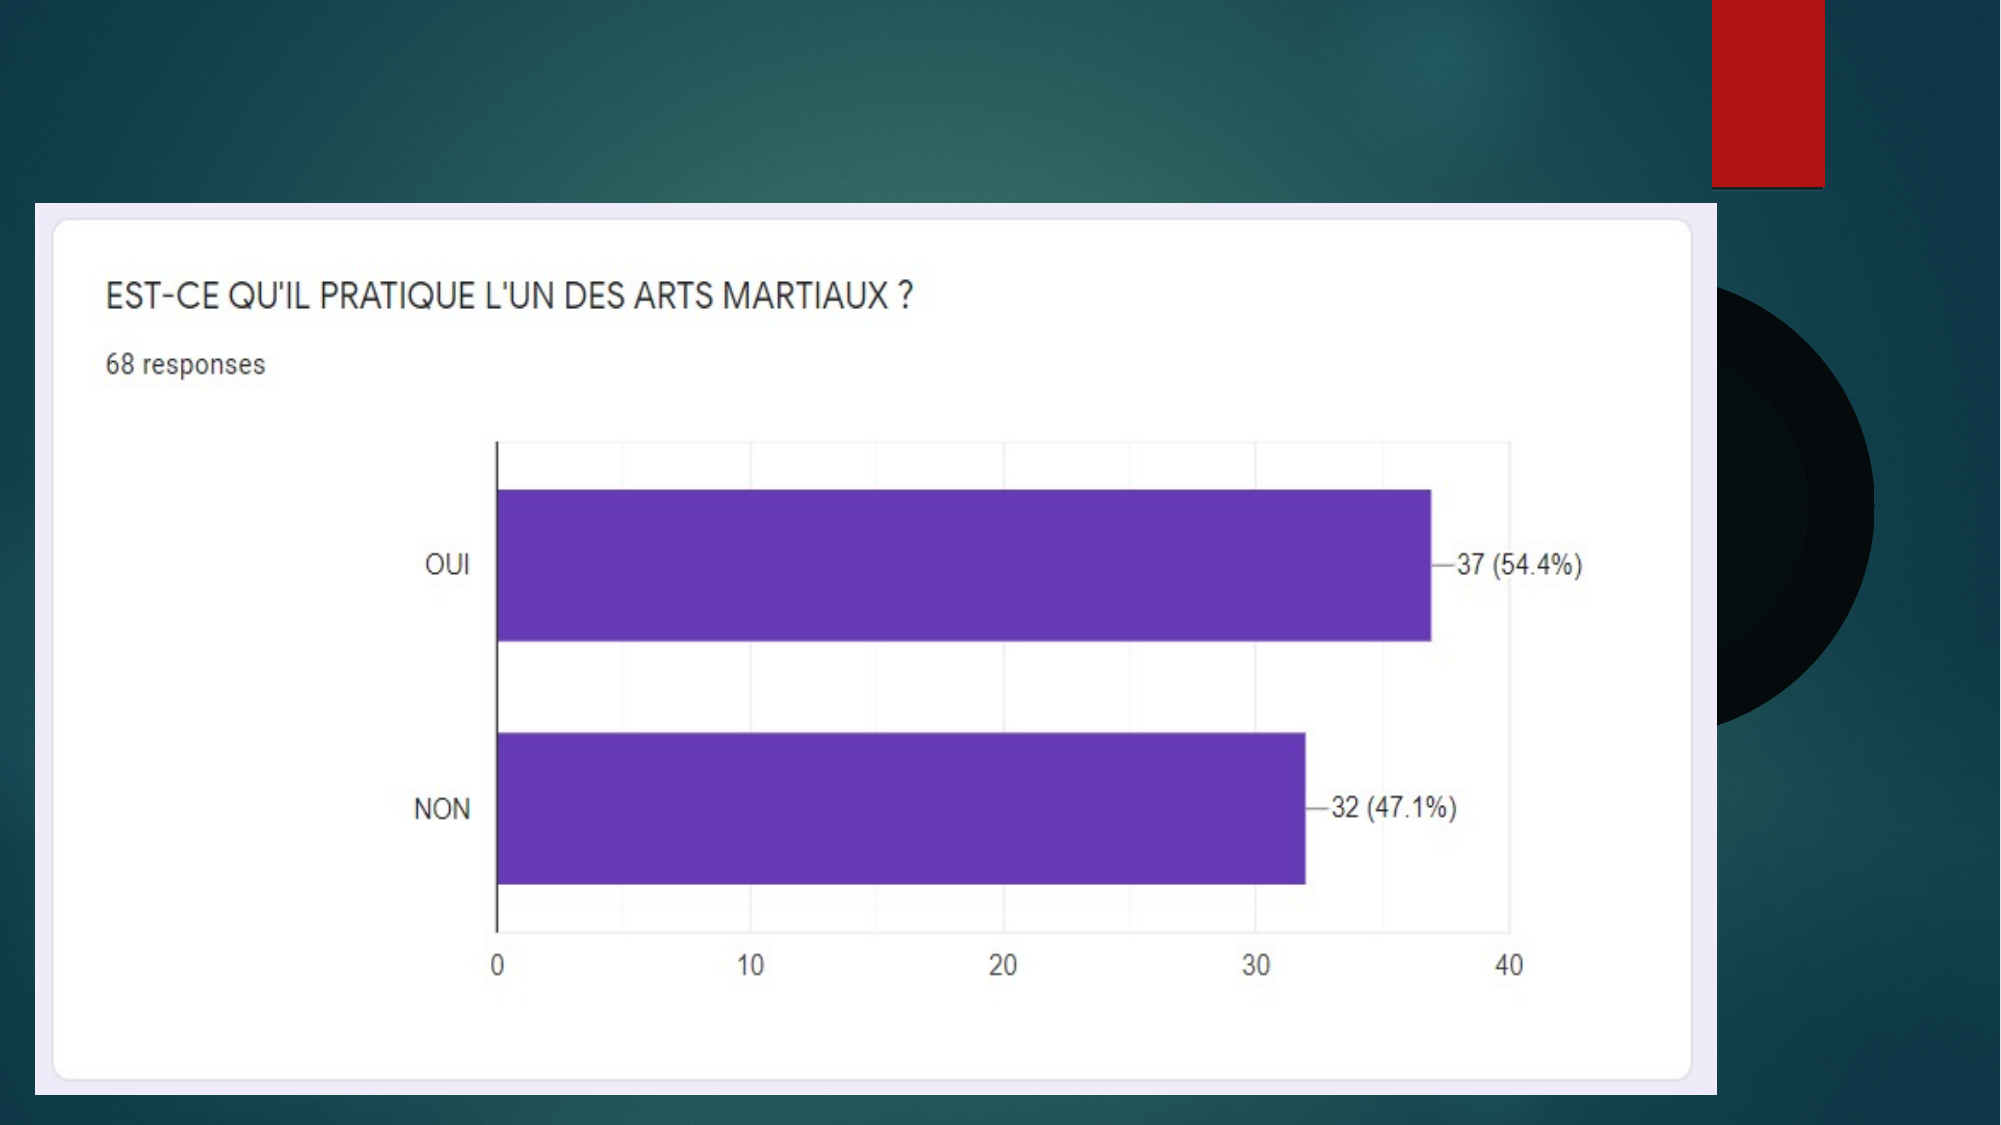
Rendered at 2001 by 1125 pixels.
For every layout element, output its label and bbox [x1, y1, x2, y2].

picture [35, 203, 1717, 1095]
